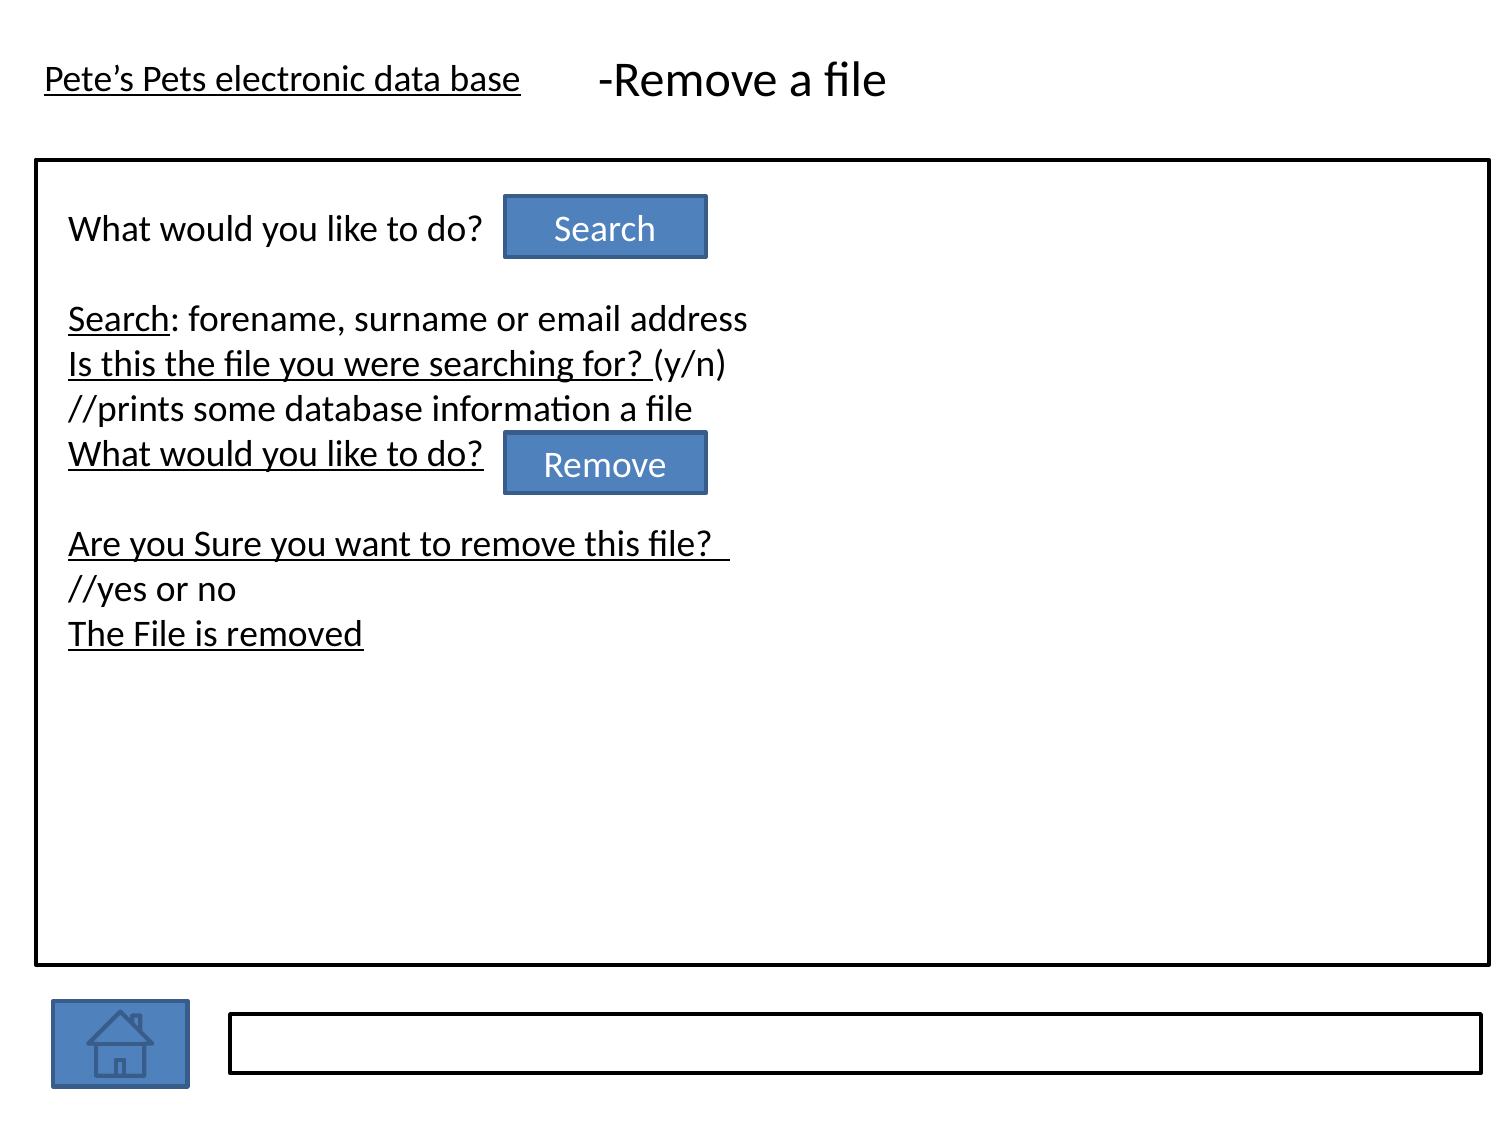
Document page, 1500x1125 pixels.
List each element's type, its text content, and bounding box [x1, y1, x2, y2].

text_box Remove [505, 433, 706, 493]
text_box [230, 1014, 1481, 1073]
text_box -Remove a file [583, 38, 987, 115]
text_box Search [505, 196, 706, 257]
text_box Pete’s Pets electronic data base [29, 46, 538, 107]
text_box What would you like to do? Search: forename, surname or email address Is this the file you were searching for? (y/n) //prints some database information a file What would you like to do? Are you Sure you want to remove this file? //yes or no The File is removed [53, 196, 904, 666]
text_box [36, 160, 1489, 965]
text_box [53, 1000, 188, 1087]
